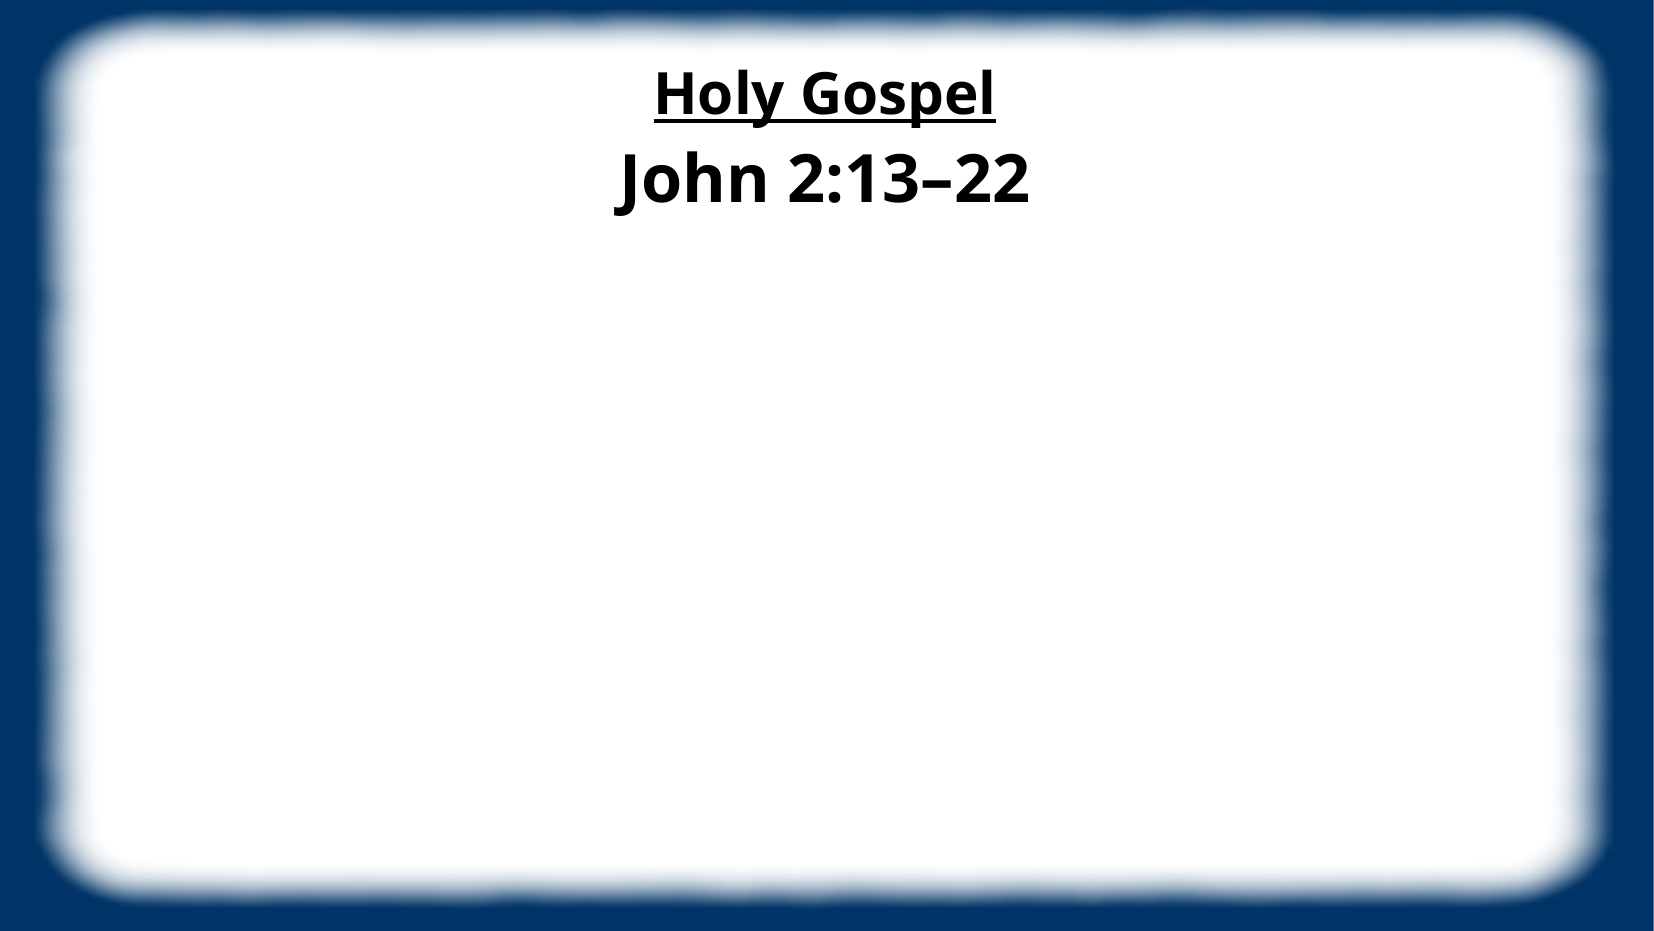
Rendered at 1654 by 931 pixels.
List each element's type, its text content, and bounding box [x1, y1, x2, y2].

text_box Holy Gospel John 2:13–22 [75, 45, 1576, 226]
picture [0, 0, 1654, 931]
